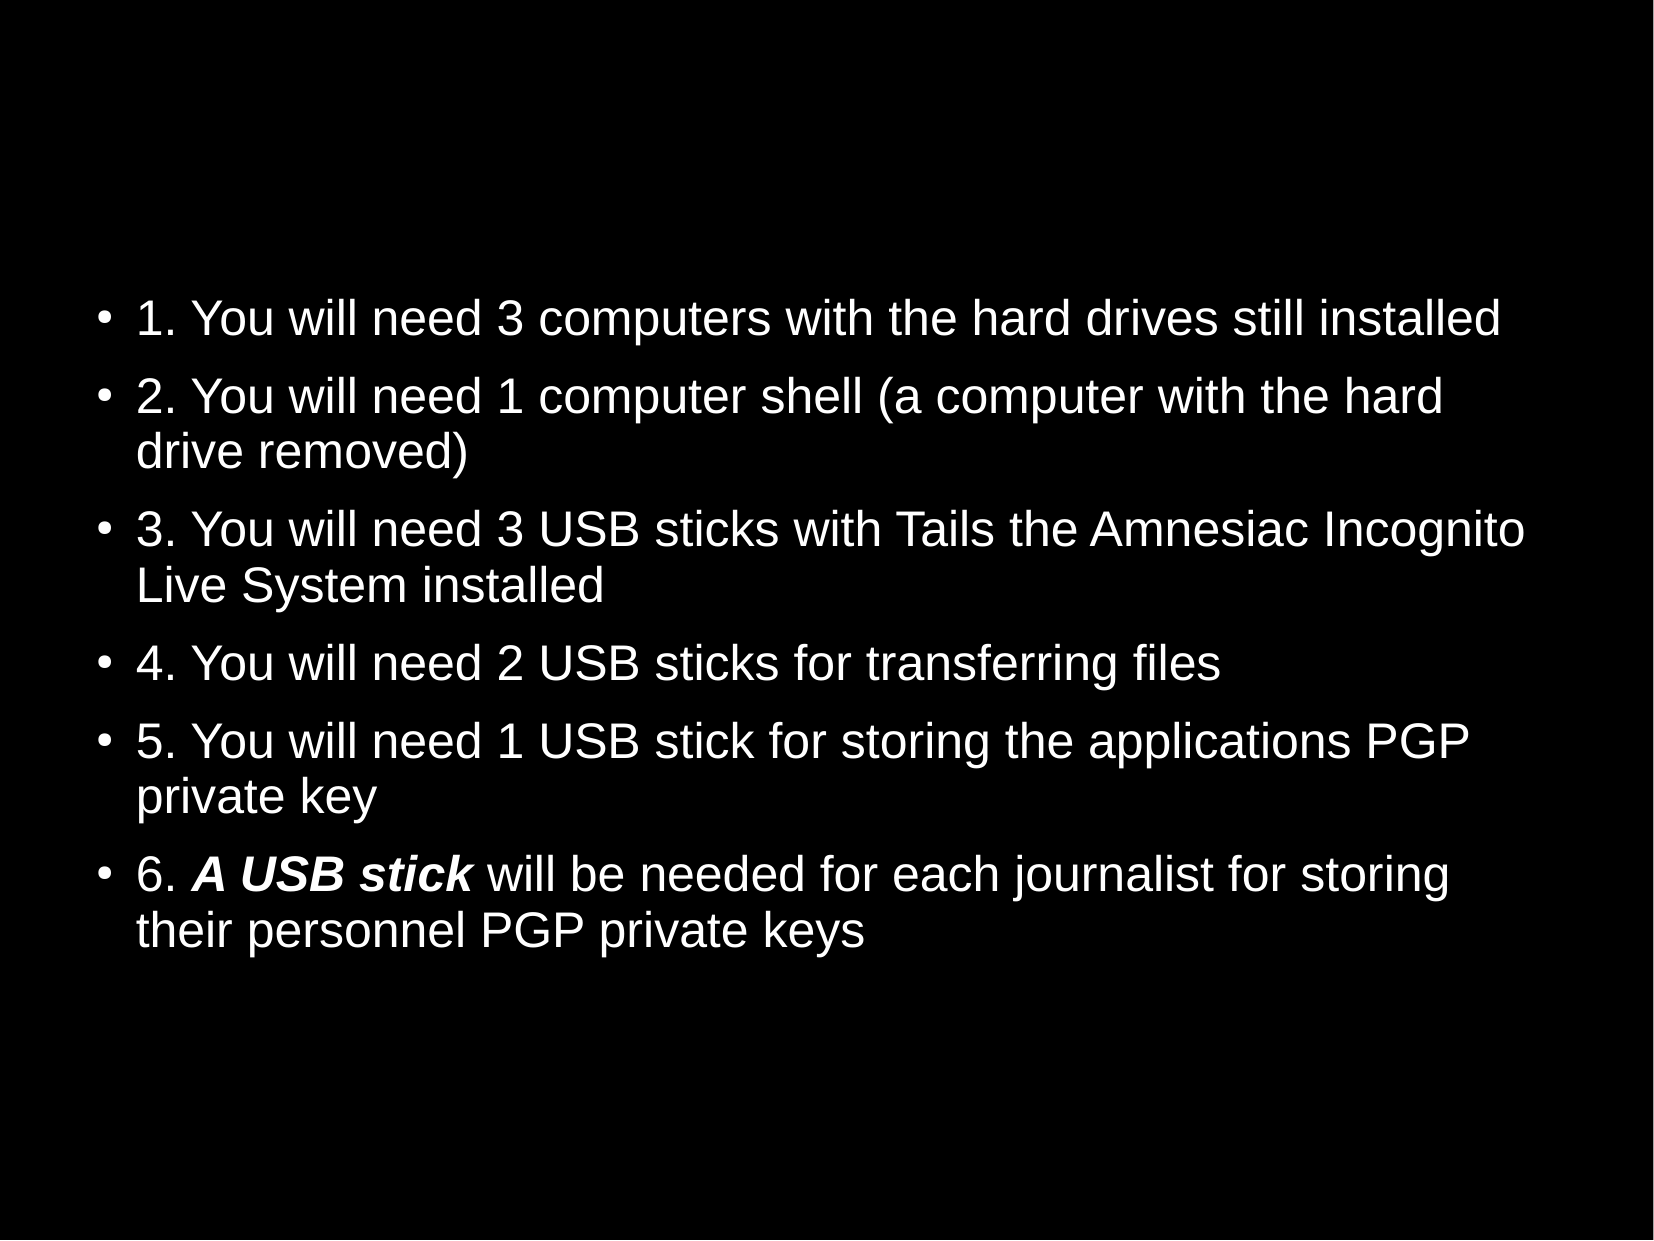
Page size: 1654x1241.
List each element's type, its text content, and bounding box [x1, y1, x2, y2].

list 1. You will need 3 computers with the hard drives still installed 2. You will need 1 computer shell (a computer with the hard drive removed) 3. You will need 3 USB sticks with Tails the Amnesiac Incognito Live System installed 4. You will need 2 USB sticks for transferring files 5. You will need 1 USB stick for storing the applications PGP private key 6. A USB stick will be needed for each journalist for storing their personnel PGP private keys [82, 290, 1538, 1010]
